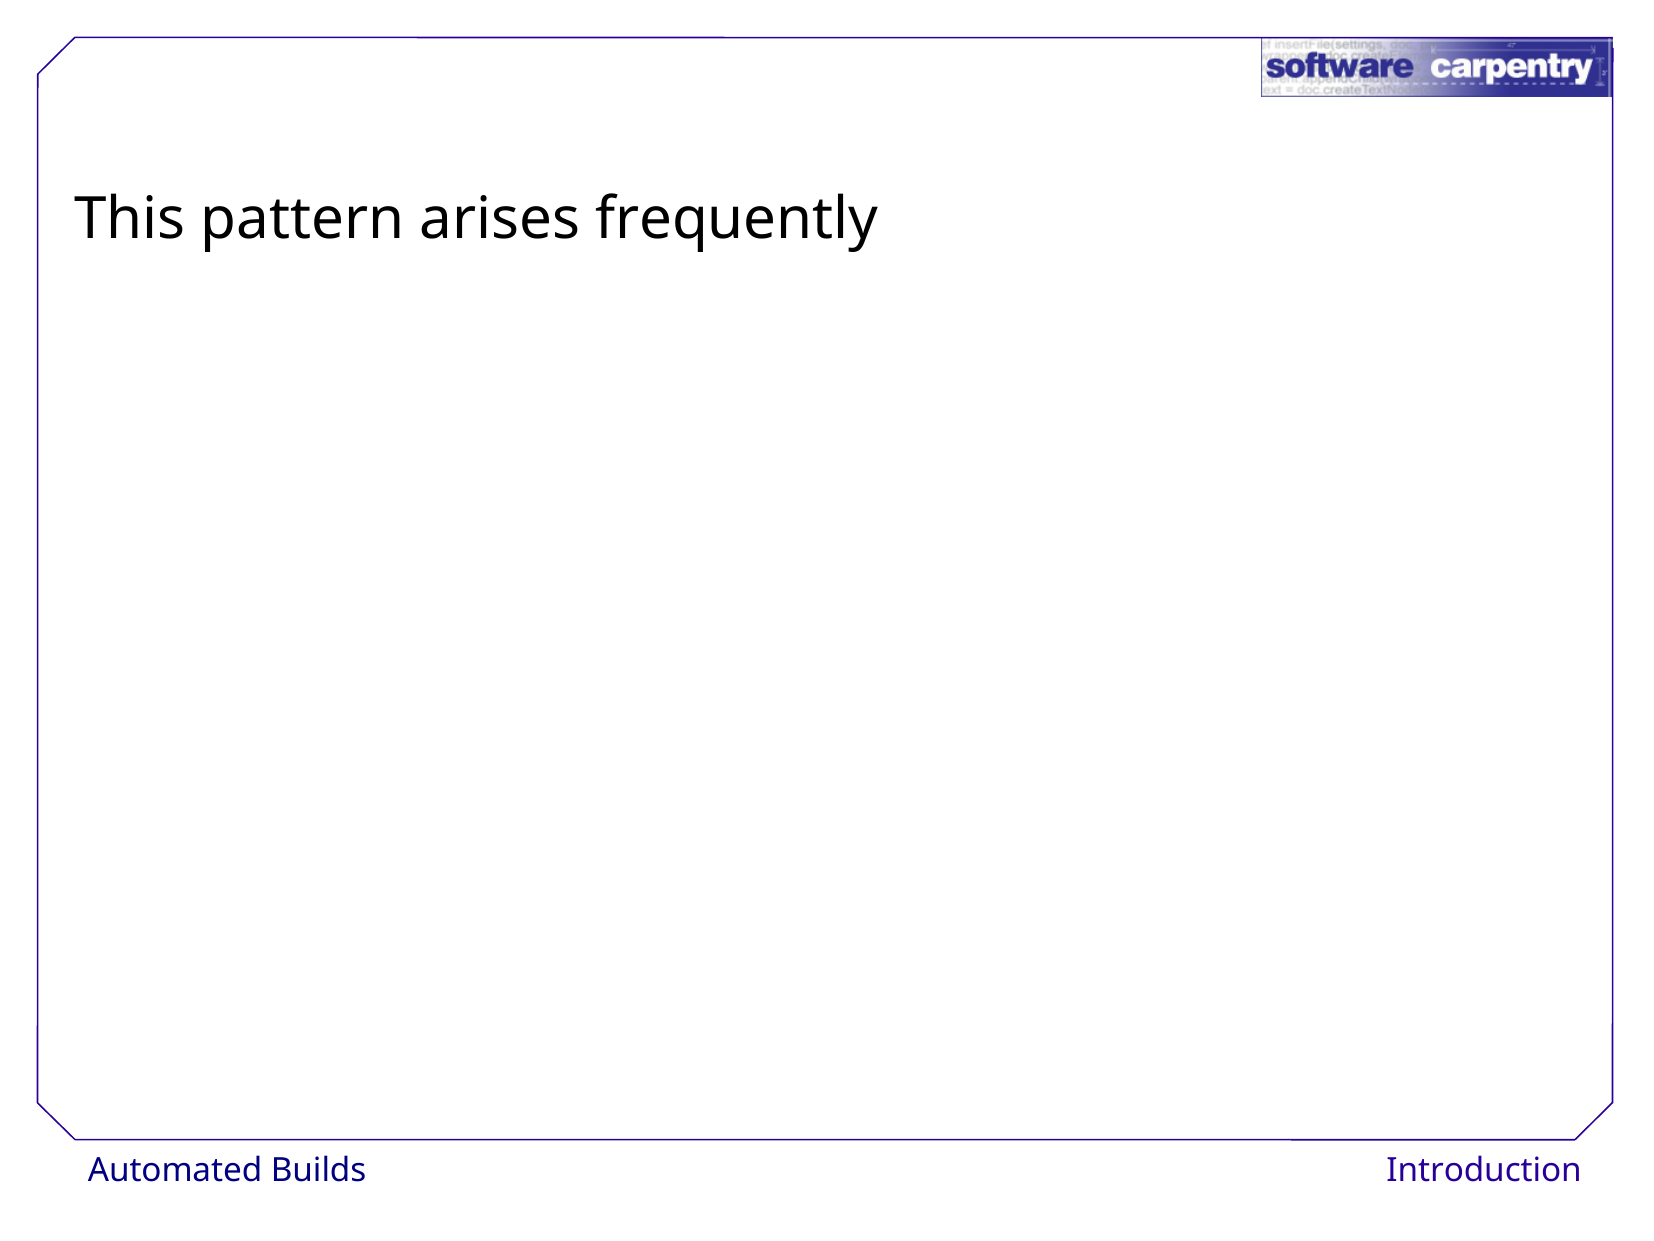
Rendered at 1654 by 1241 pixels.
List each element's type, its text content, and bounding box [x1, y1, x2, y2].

text_box This pattern arises frequently [59, 138, 1044, 259]
picture [1261, 39, 1613, 97]
